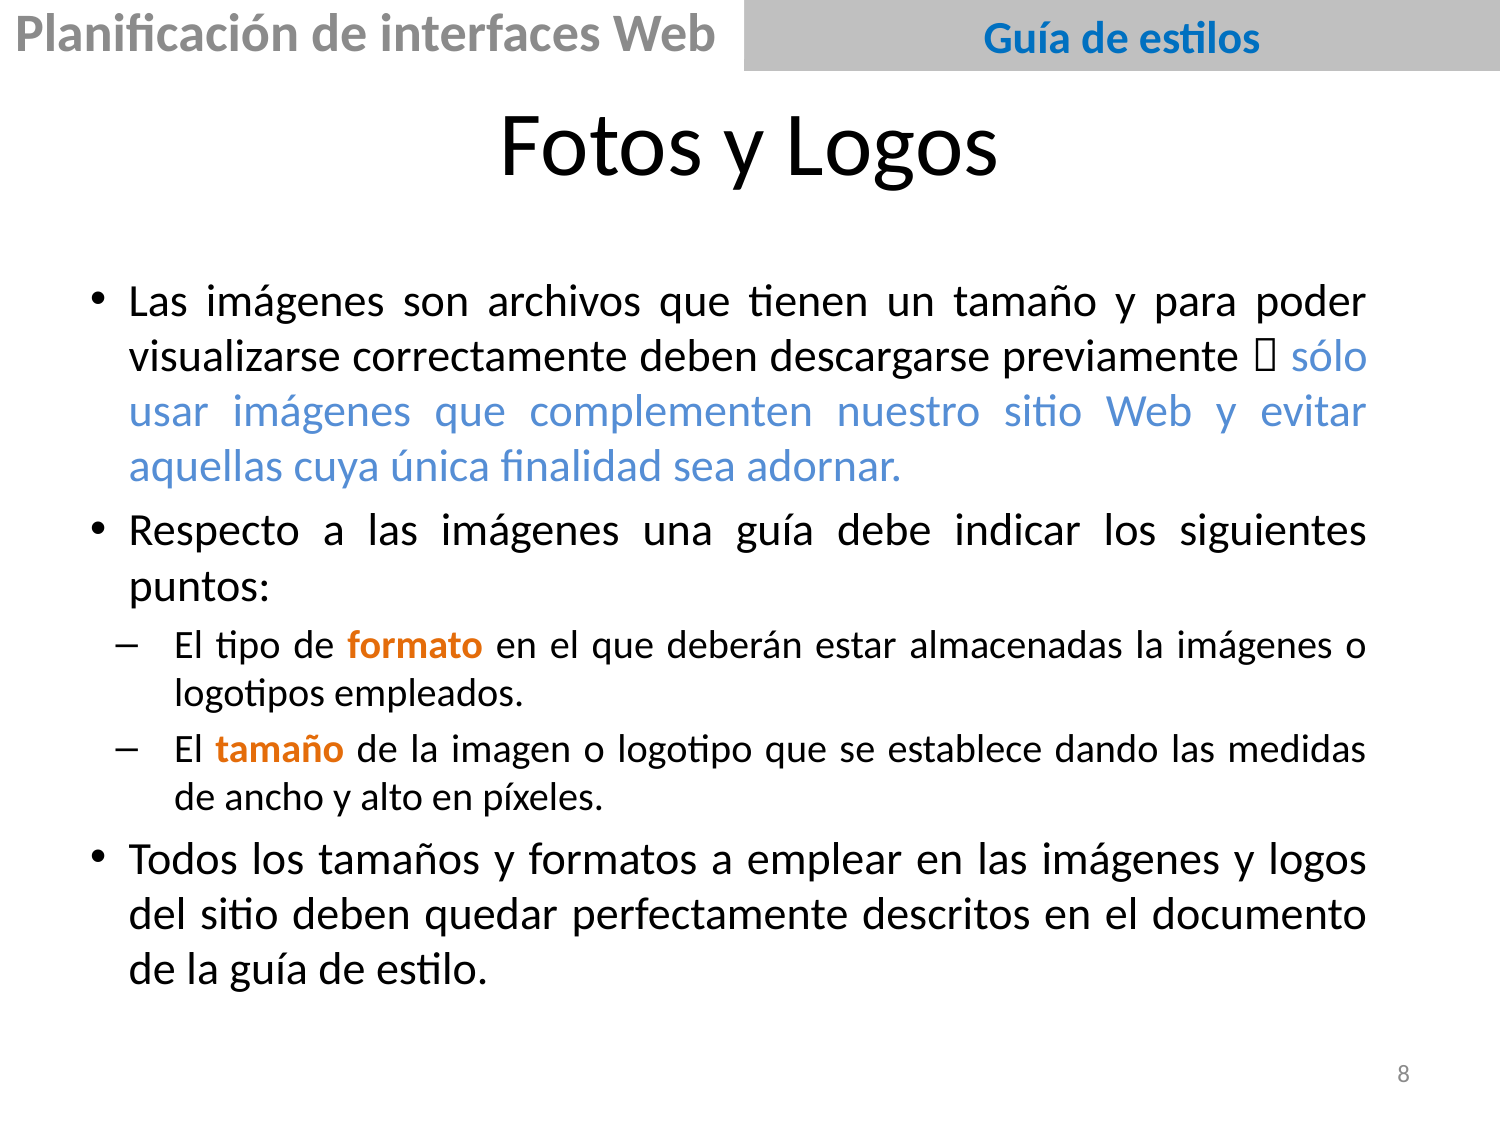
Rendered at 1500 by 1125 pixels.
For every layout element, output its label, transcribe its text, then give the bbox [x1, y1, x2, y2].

title Fotos y Logos [75, 60, 1425, 233]
list Las imágenes son archivos que tienen un tamaño y para poder visualizarse correctamente deben descargarse previamente  sólo usar imágenes que complementen nuestro sitio Web y evitar aquellas cuya única finalidad sea adornar. Respecto a las imágenes una guía debe indicar los siguientes puntos: El tipo de formato en el que deberán estar almacenadas la imágenes o logotipos empleados. El tamaño de la imagen o logotipo que se establece dando las medidas de ancho y alto en píxeles. Todos los tamaños y formatos a emplear en las imágenes y logos del sitio deben quedar perfectamente descritos en el documento de la guía de estilo. [75, 262, 1383, 1005]
title Planificación de interfaces Web [0, 0, 745, 60]
slide_number <número> [1074, 1042, 1425, 1103]
title Guía de estilos [744, 0, 1500, 71]
